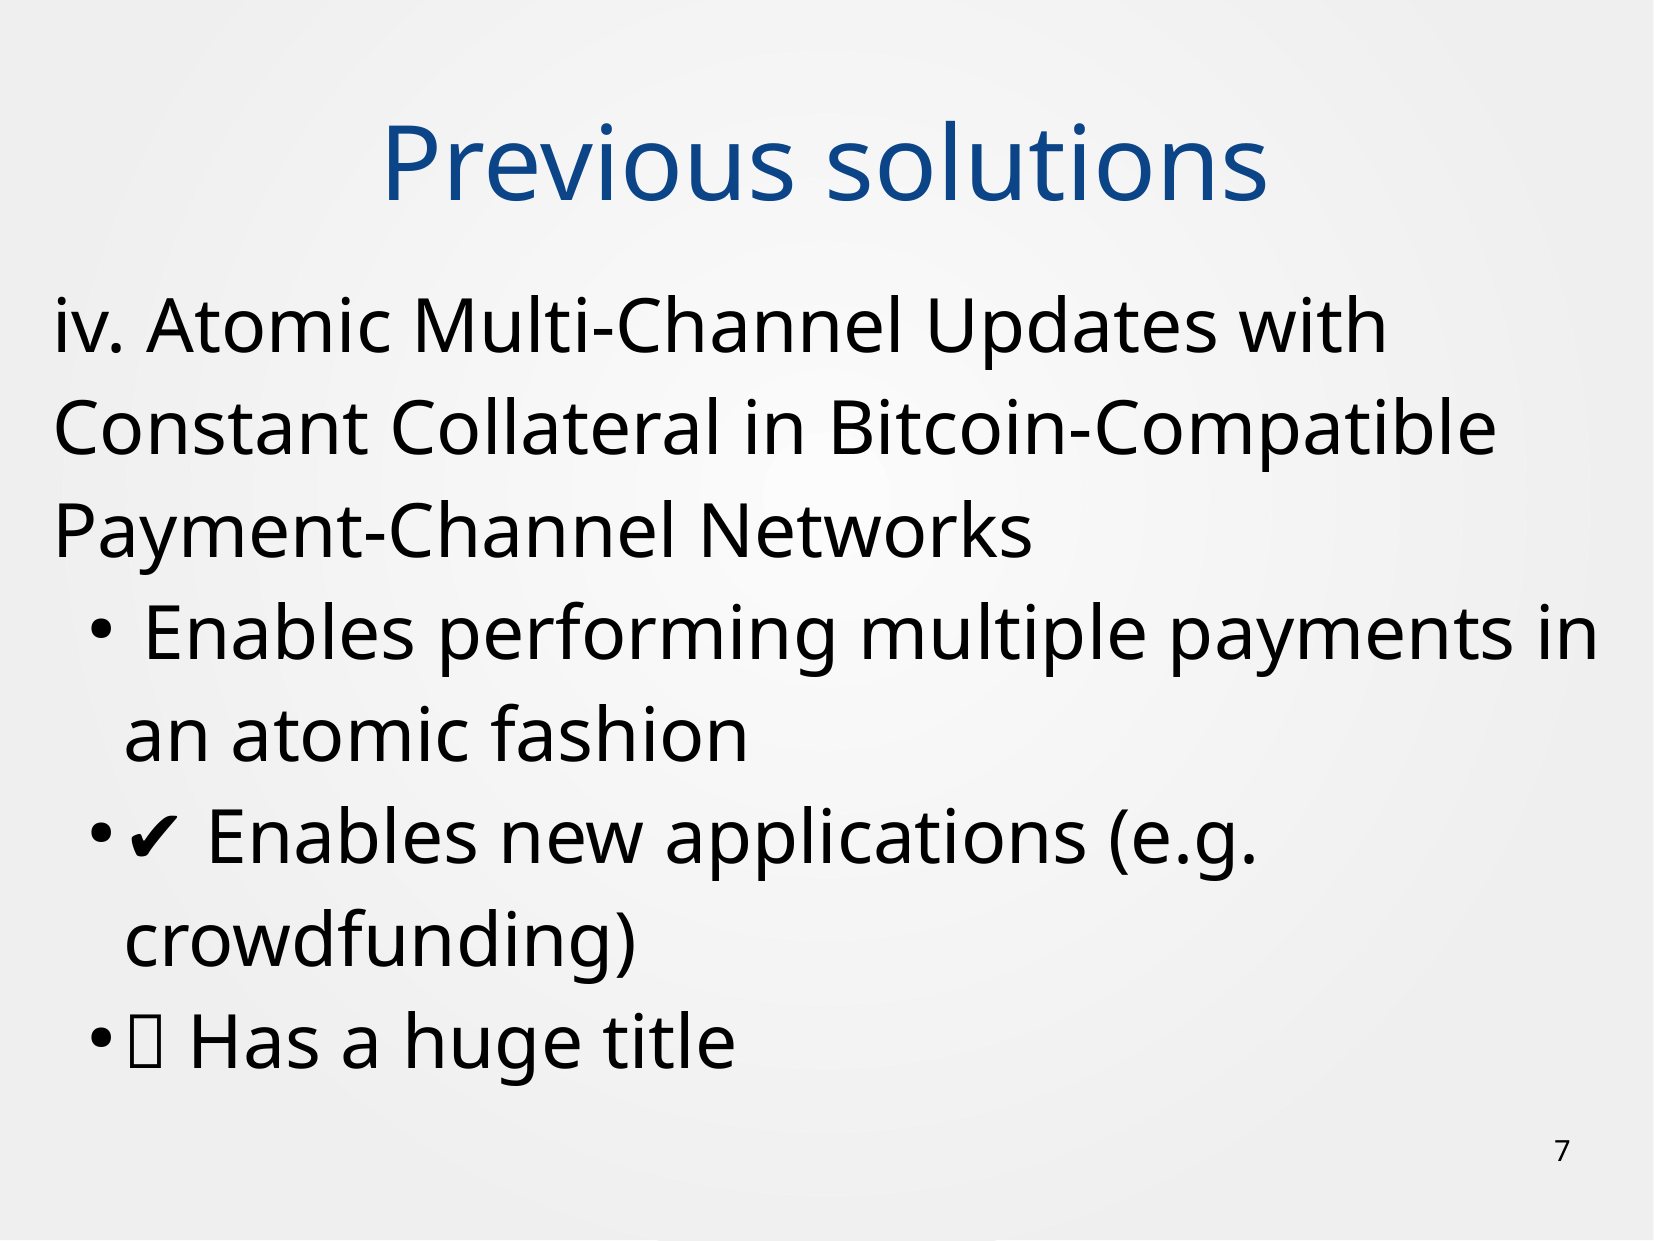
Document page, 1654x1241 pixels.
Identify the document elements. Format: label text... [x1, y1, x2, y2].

title Previous solutions [379, 88, 1274, 231]
subtitle iv. Atomic Multi-Channel Updates with Constant Collateral in Bitcoin-Compatible Payment-Channel Networks Enables performing multiple payments in an atomic fashion ✔️ Enables new applications (e.g. crowdfunding) ❌ Has a huge title [52, 272, 1603, 1193]
